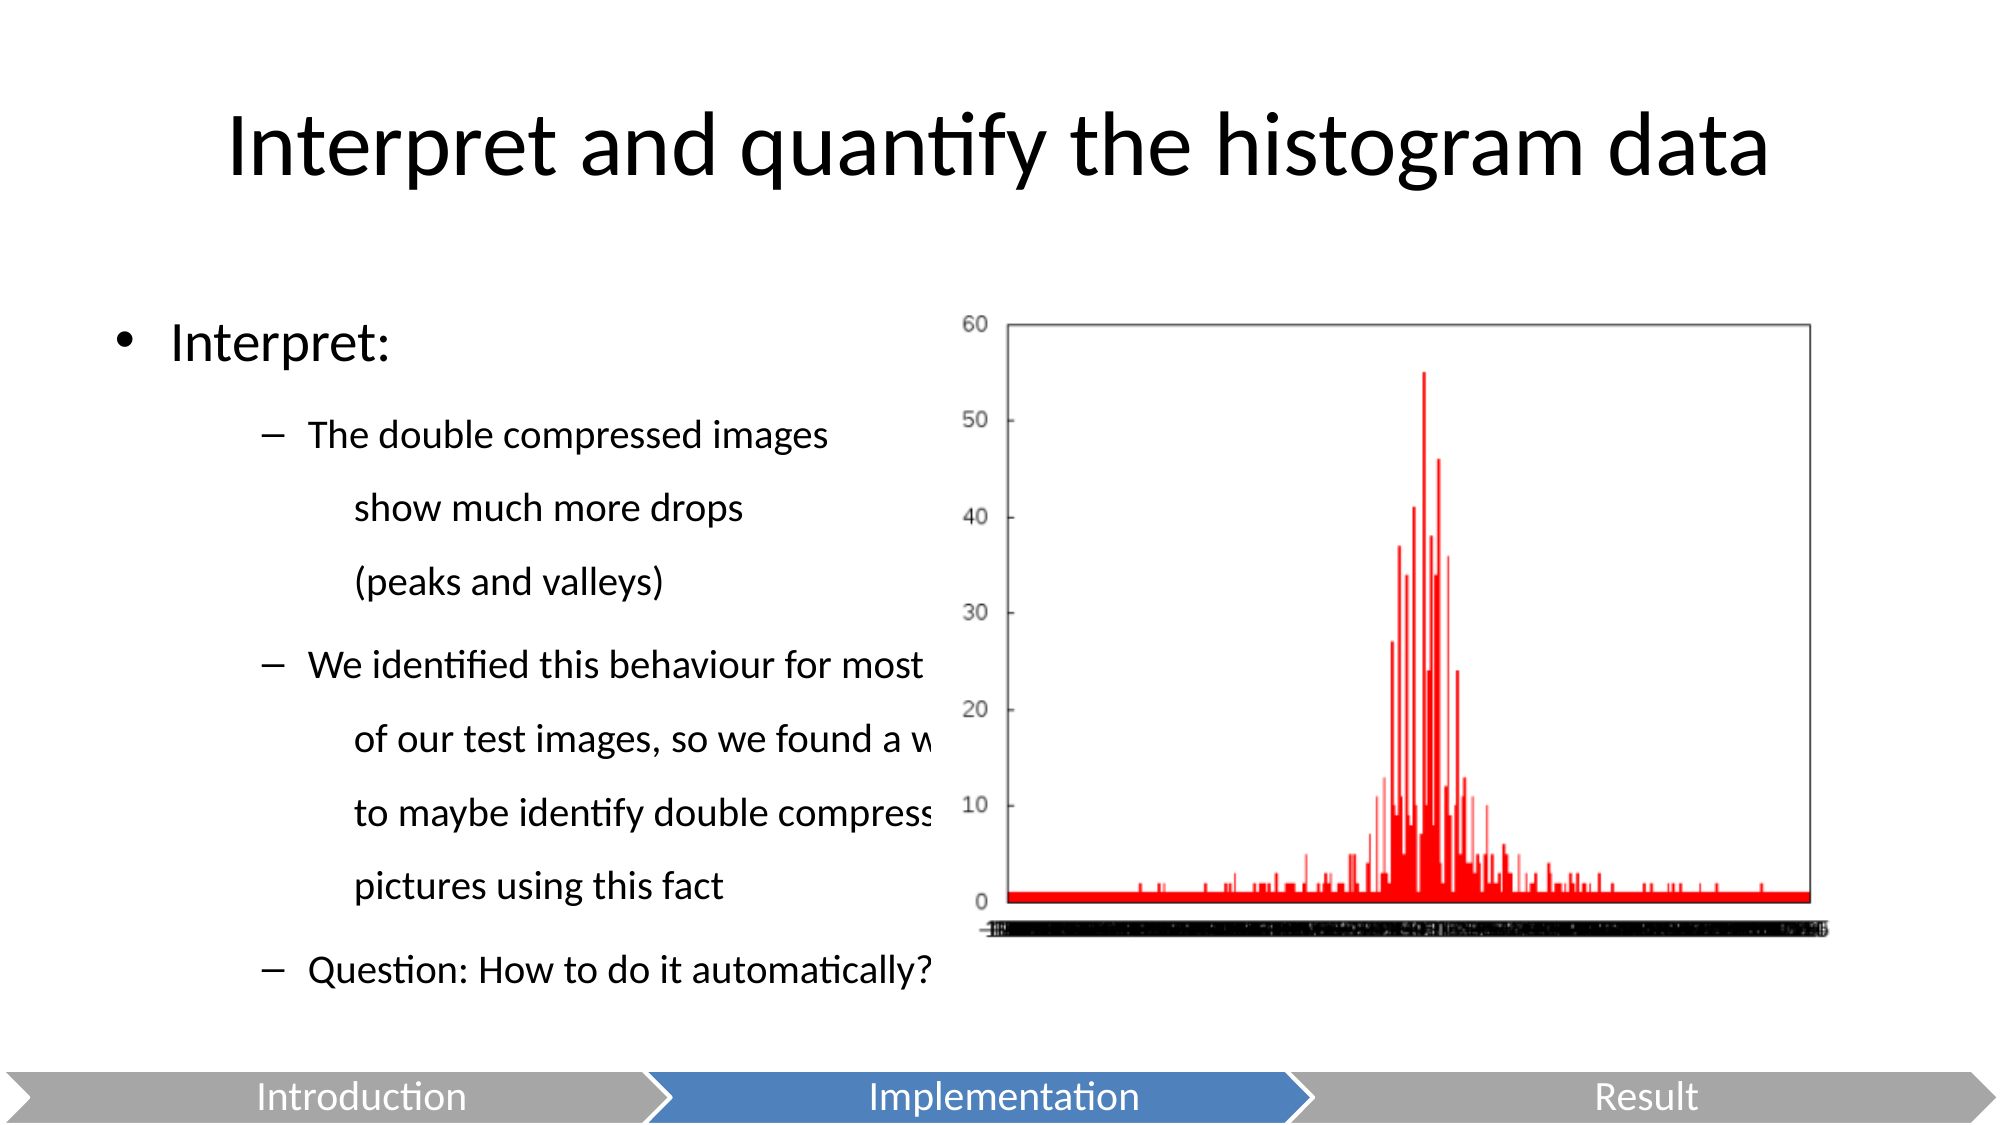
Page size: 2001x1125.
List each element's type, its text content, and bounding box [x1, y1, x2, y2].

list Interpret: The double compressed images show much more drops (peaks and valleys) We identified this behaviour for most of our test images, so we found a way to maybe identify double compressed pictures using this fact Question: How to do it automatically? [99, 262, 1900, 1005]
text_box Implementation [643, 1069, 1312, 1125]
title Interpret and quantify the histogram data [99, 45, 1900, 233]
text_box Result [1285, 1069, 2000, 1125]
picture [931, 299, 1843, 964]
text_box Introduction [0, 1069, 669, 1125]
